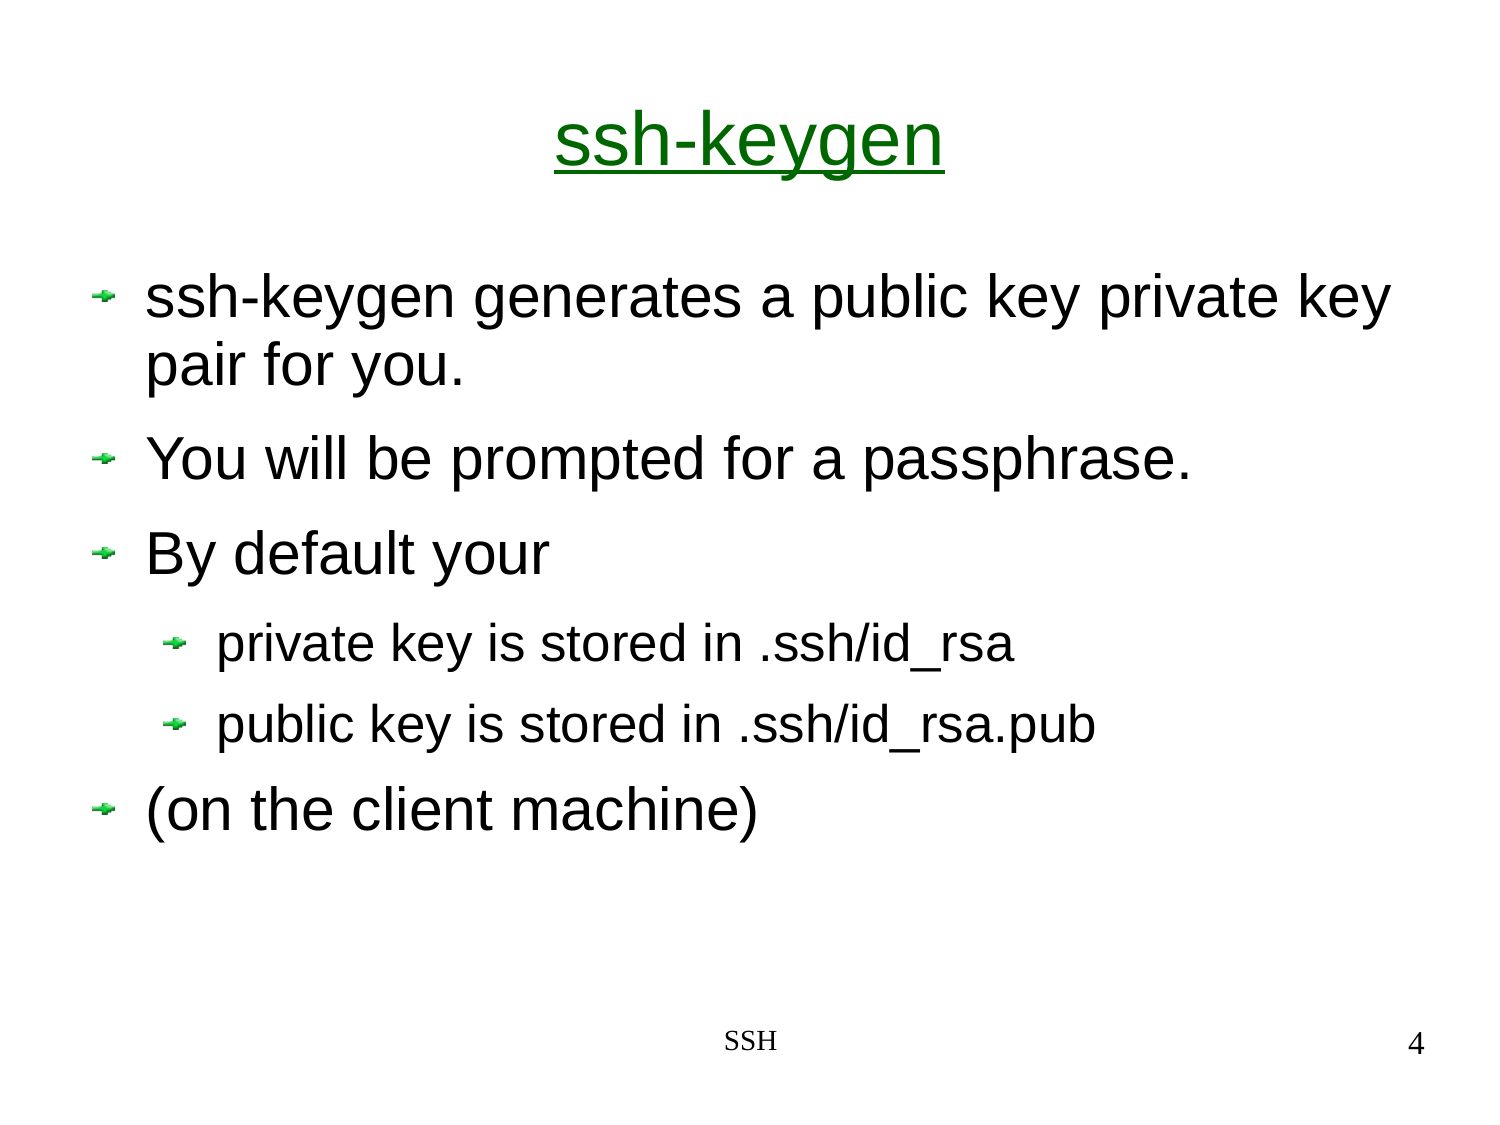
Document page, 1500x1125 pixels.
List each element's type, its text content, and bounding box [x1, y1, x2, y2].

list ssh-keygen generates a public key private key pair for you. You will be prompted for a passphrase. By default your private key is stored in .ssh/id_rsa public key is stored in .ssh/id_rsa.pub (on the client machine) [75, 262, 1425, 1006]
title ssh-keygen [75, 45, 1425, 233]
